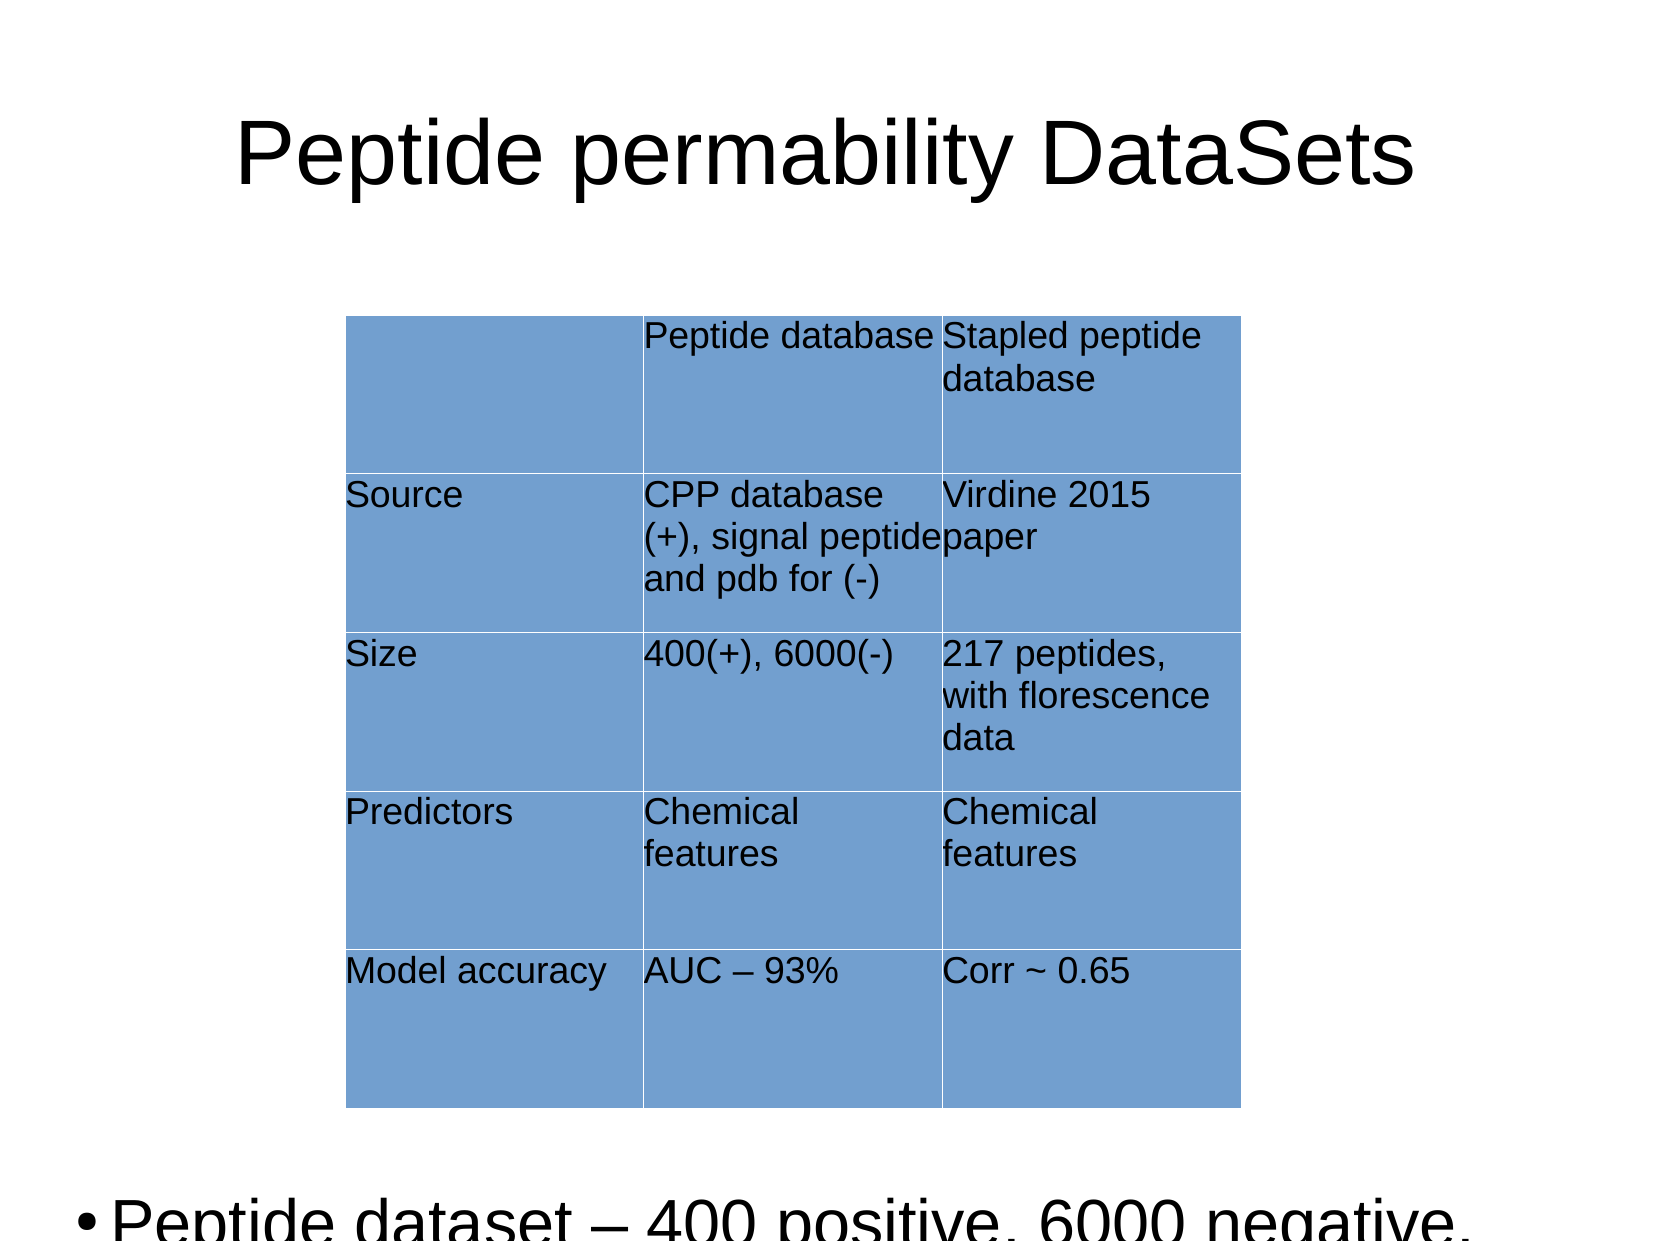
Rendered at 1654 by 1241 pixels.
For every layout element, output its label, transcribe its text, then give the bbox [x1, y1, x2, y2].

title Peptide permability DataSets [82, 49, 1571, 257]
table_cell Size [346, 633, 643, 791]
table_cell Chemical features [943, 792, 1241, 949]
table_header [346, 316, 643, 473]
subtitle Peptide dataset – 400 positive, 6000 negative, 5-15 residues long Converted to various chemical features using Rdkit It is hoped that chemical features can be easily extended to including staples, which amino acid based features cannot [75, 1125, 1564, 1241]
table_cell AUC – 93% [644, 950, 942, 1108]
table_header Stapled peptide database [943, 316, 1241, 473]
table_cell Predictors [346, 792, 643, 949]
table_cell 400(+), 6000(-) [644, 633, 942, 791]
table_cell Corr ~ 0.65 [943, 950, 1241, 1108]
table_cell Chemical features [644, 792, 942, 949]
table_header Peptide database [644, 316, 942, 473]
table_cell 217 peptides, with florescence data [943, 633, 1241, 791]
table_cell Virdine 2015 paper [943, 474, 1241, 632]
table_cell CPP database (+), signal peptide and pdb for (-) [644, 474, 942, 632]
table_cell Source [346, 474, 643, 632]
table_cell Model accuracy [346, 950, 643, 1108]
